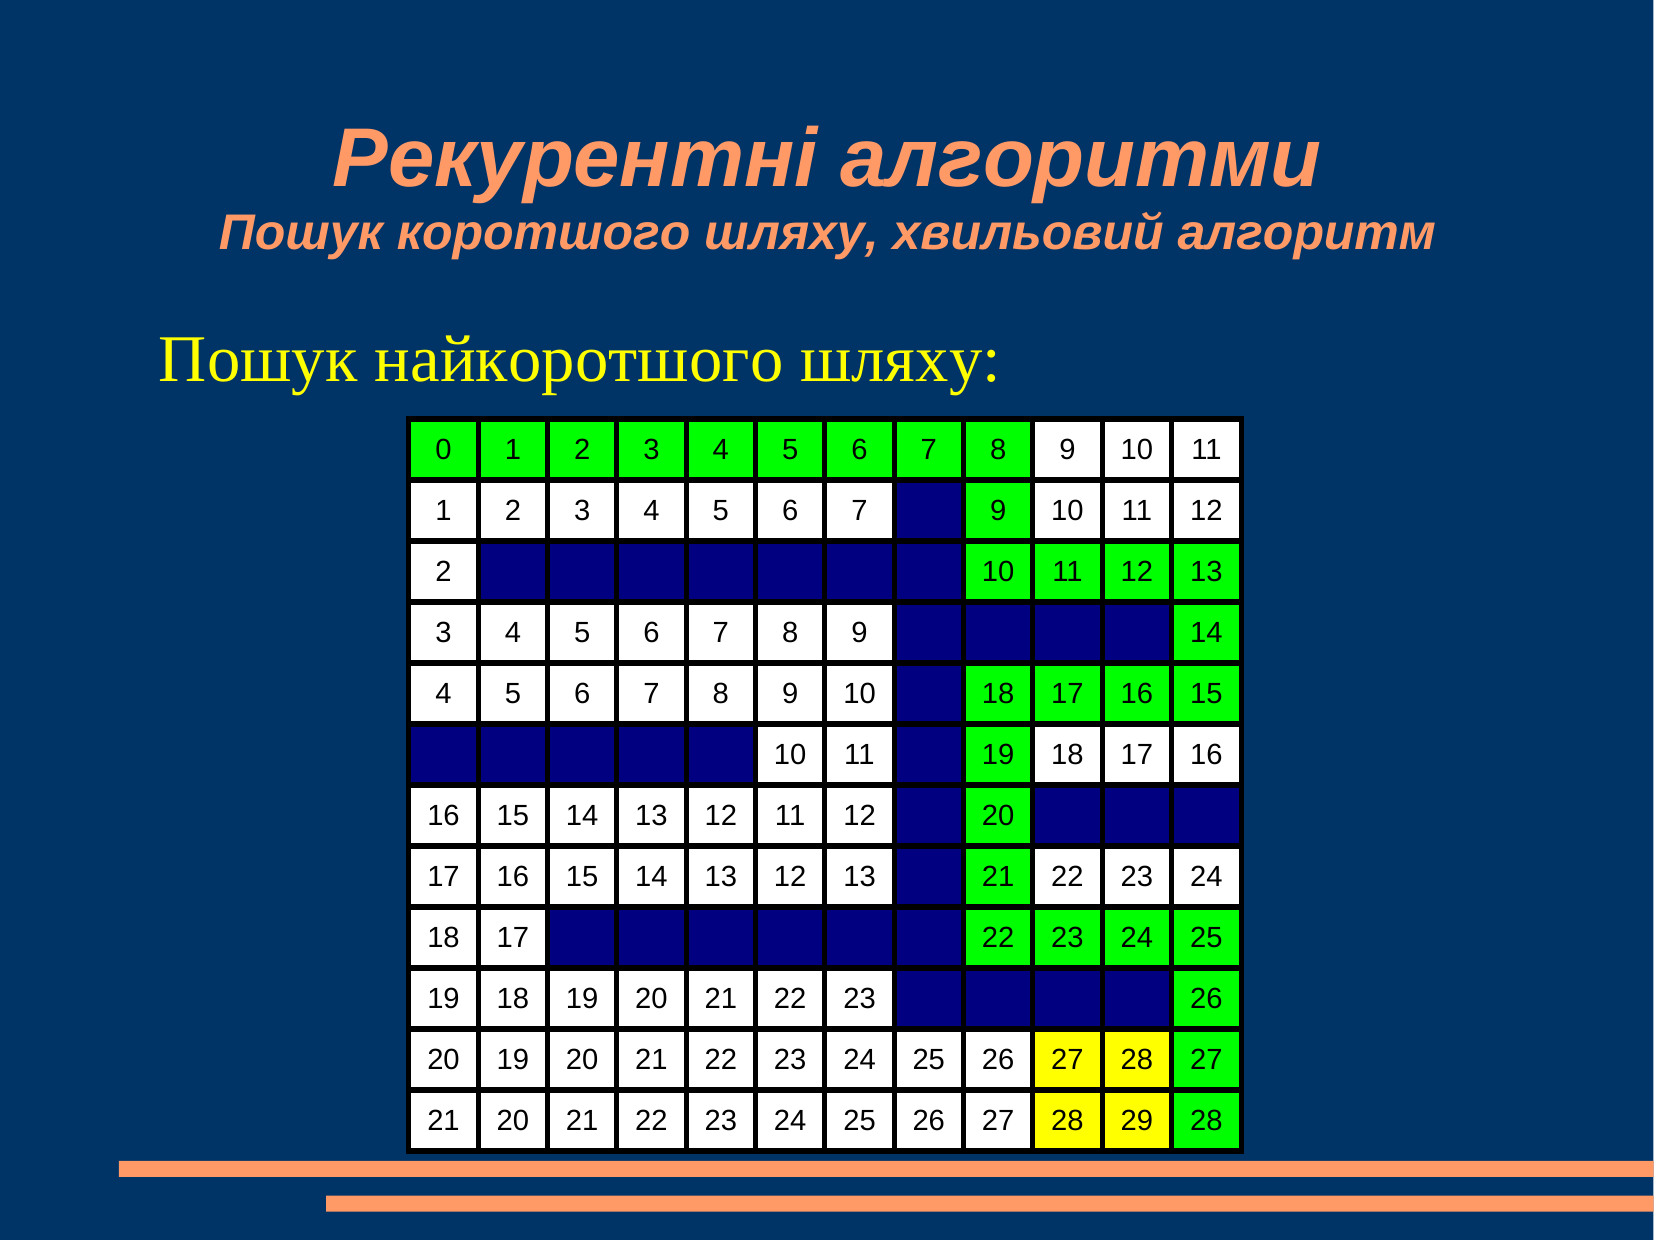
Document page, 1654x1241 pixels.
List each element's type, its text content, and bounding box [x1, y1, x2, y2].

table_cell [619, 910, 684, 965]
table_header 4 [689, 422, 753, 477]
table_cell 10 [966, 544, 1030, 599]
table_cell 7 [689, 605, 753, 660]
table_cell 11 [758, 788, 822, 843]
table_cell [827, 544, 892, 599]
table_cell 15 [481, 788, 545, 843]
table_header 8 [966, 422, 1030, 477]
table_cell 8 [758, 605, 822, 660]
table_cell 12 [758, 849, 822, 904]
table_cell [897, 849, 961, 904]
table_cell 13 [827, 849, 892, 904]
table_cell 13 [619, 788, 684, 843]
table_cell [689, 544, 753, 599]
table_cell [689, 910, 753, 965]
table_cell 18 [481, 971, 545, 1026]
table_cell 10 [758, 727, 822, 782]
table_cell [1105, 788, 1169, 843]
table_cell 19 [481, 1032, 545, 1087]
table_cell [1035, 605, 1100, 660]
table_cell 28 [1035, 1093, 1100, 1148]
table_cell 20 [619, 971, 684, 1026]
table_cell [1105, 605, 1169, 660]
table_cell 29 [1105, 1093, 1169, 1148]
table_cell 21 [619, 1032, 684, 1087]
table_cell 22 [689, 1032, 753, 1087]
table_cell 6 [550, 666, 614, 721]
table_cell 14 [619, 849, 684, 904]
table_cell 23 [1035, 910, 1100, 965]
table_header 9 [1035, 422, 1100, 477]
table_cell [1035, 971, 1100, 1026]
table_cell 9 [827, 605, 892, 660]
table_cell 17 [481, 910, 545, 965]
table_cell 12 [1174, 483, 1239, 538]
table_cell 12 [689, 788, 753, 843]
table_cell 5 [550, 605, 614, 660]
table_cell 11 [1105, 483, 1169, 538]
table_cell 21 [966, 849, 1030, 904]
table_cell 28 [1174, 1093, 1239, 1148]
table_cell 26 [897, 1093, 961, 1148]
table_cell [411, 727, 476, 782]
table_cell 26 [966, 1032, 1030, 1087]
table_cell 23 [758, 1032, 822, 1087]
table_cell 20 [481, 1093, 545, 1148]
table_cell [550, 727, 614, 782]
table_cell [966, 605, 1030, 660]
table_cell [897, 727, 961, 782]
table_cell [1035, 788, 1100, 843]
table_cell 23 [1105, 849, 1169, 904]
table_cell [689, 727, 753, 782]
table_cell [619, 727, 684, 782]
table_cell 10 [827, 666, 892, 721]
table_header 10 [1105, 422, 1169, 477]
table_cell 14 [550, 788, 614, 843]
table_cell 1 [411, 483, 476, 538]
table_cell 18 [411, 910, 476, 965]
table_cell [481, 544, 545, 599]
table_cell [897, 544, 961, 599]
table_cell 17 [411, 849, 476, 904]
table_header 1 [481, 422, 545, 477]
table_cell 4 [481, 605, 545, 660]
table_cell [550, 544, 614, 599]
table_cell 26 [1174, 971, 1239, 1026]
table_cell 5 [689, 483, 753, 538]
table_cell 22 [1035, 849, 1100, 904]
table_cell 23 [689, 1093, 753, 1148]
table_cell [966, 971, 1030, 1026]
table_header 7 [897, 422, 961, 477]
table_cell 9 [758, 666, 822, 721]
table_cell [758, 910, 822, 965]
table_cell 18 [1035, 727, 1100, 782]
table_cell 25 [1174, 910, 1239, 965]
table_cell 21 [411, 1093, 476, 1148]
table_cell [897, 910, 961, 965]
table_cell 27 [1035, 1032, 1100, 1087]
table_header 2 [550, 422, 614, 477]
table_cell [897, 605, 961, 660]
table_cell 9 [966, 483, 1030, 538]
table_cell [481, 727, 545, 782]
table_cell 2 [411, 544, 476, 599]
table_cell 7 [827, 483, 892, 538]
table_cell [897, 788, 961, 843]
table_cell 19 [966, 727, 1030, 782]
table_cell 3 [411, 605, 476, 660]
table_cell [1174, 788, 1239, 843]
table_cell 6 [619, 605, 684, 660]
table_cell 20 [411, 1032, 476, 1087]
table_cell [619, 544, 684, 599]
table_cell [827, 910, 892, 965]
table_cell 20 [550, 1032, 614, 1087]
table_cell 17 [1105, 727, 1169, 782]
table_cell 16 [411, 788, 476, 843]
table_cell 13 [689, 849, 753, 904]
table_cell 25 [827, 1093, 892, 1148]
table_cell 15 [1174, 666, 1239, 721]
table_cell 28 [1105, 1032, 1169, 1087]
table_cell 24 [1105, 910, 1169, 965]
table_cell [550, 910, 614, 965]
table_cell 24 [827, 1032, 892, 1087]
table_cell 24 [758, 1093, 822, 1148]
table_cell 21 [689, 971, 753, 1026]
table_cell [897, 971, 961, 1026]
table_cell 16 [481, 849, 545, 904]
table_cell 14 [1174, 605, 1239, 660]
table_cell 22 [758, 971, 822, 1026]
title Рекурентні алгоритми Пошук коротшого шляху, хвильовий алгоритм [121, 46, 1534, 325]
table_cell 22 [966, 910, 1030, 965]
table_cell 19 [411, 971, 476, 1026]
table_cell 21 [550, 1093, 614, 1148]
table_cell 17 [1035, 666, 1100, 721]
list Пошук найкоротшого шляху: [121, 322, 1561, 1132]
table_header 0 [411, 422, 476, 477]
table_header 6 [827, 422, 892, 477]
table_cell 15 [550, 849, 614, 904]
table_cell 3 [550, 483, 614, 538]
table_cell [897, 666, 961, 721]
table_cell 7 [619, 666, 684, 721]
table_cell 16 [1105, 666, 1169, 721]
table_cell 25 [897, 1032, 961, 1087]
table_cell 20 [966, 788, 1030, 843]
table_cell 5 [481, 666, 545, 721]
table_cell 18 [966, 666, 1030, 721]
table_cell 2 [481, 483, 545, 538]
table_cell 27 [966, 1093, 1030, 1148]
table_cell 13 [1174, 544, 1239, 599]
table_cell 23 [827, 971, 892, 1026]
table_cell 22 [619, 1093, 684, 1148]
table_cell 6 [758, 483, 822, 538]
table_cell 24 [1174, 849, 1239, 904]
table_cell 10 [1035, 483, 1100, 538]
table_header 3 [619, 422, 684, 477]
table_cell 12 [1105, 544, 1169, 599]
table_cell 27 [1174, 1032, 1239, 1087]
table_cell 11 [1035, 544, 1100, 599]
table_cell [1105, 971, 1169, 1026]
table_cell 11 [827, 727, 892, 782]
table_header 5 [758, 422, 822, 477]
table_cell 4 [619, 483, 684, 538]
table_cell 8 [689, 666, 753, 721]
table_header 11 [1174, 422, 1239, 477]
table_cell 12 [827, 788, 892, 843]
table_cell 16 [1174, 727, 1239, 782]
table_cell 4 [411, 666, 476, 721]
table_cell 19 [550, 971, 614, 1026]
table_cell [758, 544, 822, 599]
table_cell [897, 483, 961, 538]
